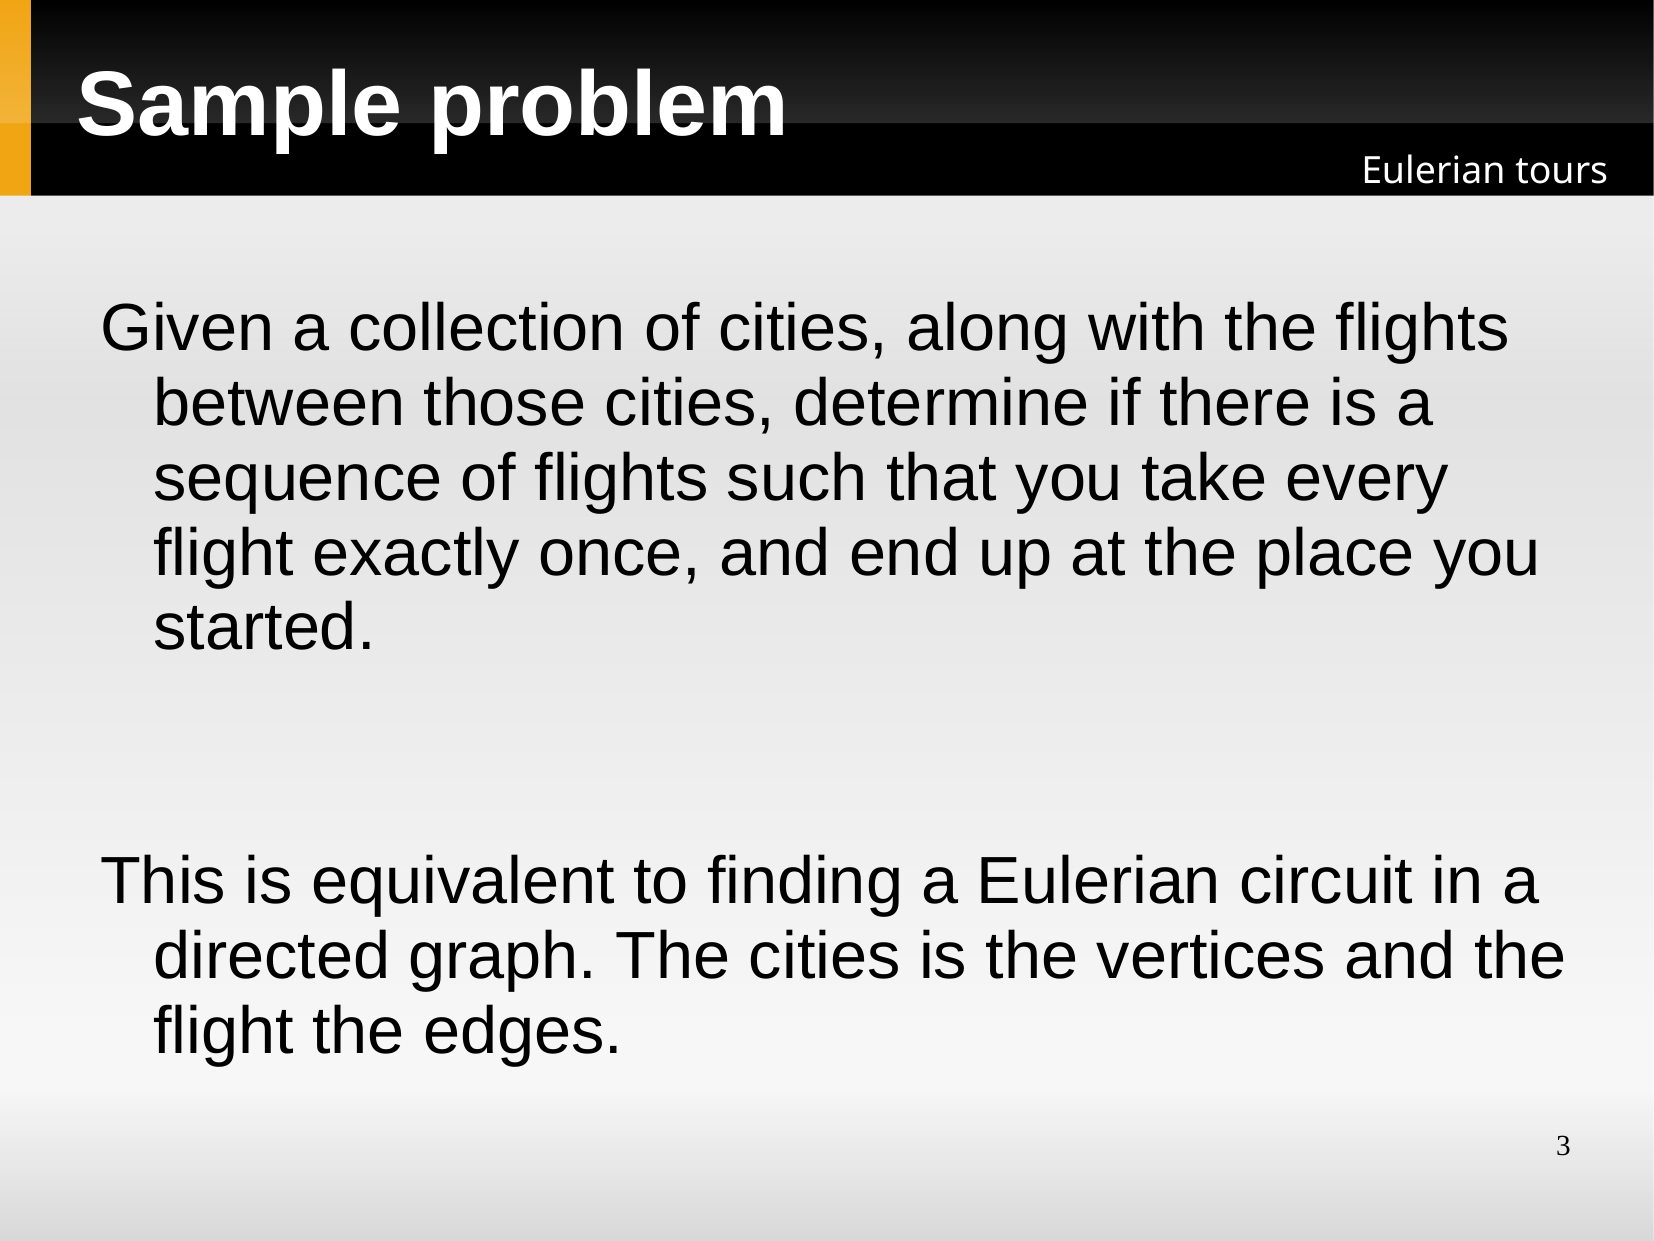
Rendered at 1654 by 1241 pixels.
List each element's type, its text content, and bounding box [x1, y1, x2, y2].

title Sample problem [76, 7, 1565, 200]
list Given a collection of cities, along with the flights between those cities, determine if there is a sequence of flights such that you take every flight exactly once, and end up at the place you started. This is equivalent to finding a Eulerian circuit in a directed graph. The cities is the vertices and the flight the edges. [82, 290, 1571, 1094]
picture [0, 0, 1654, 1241]
